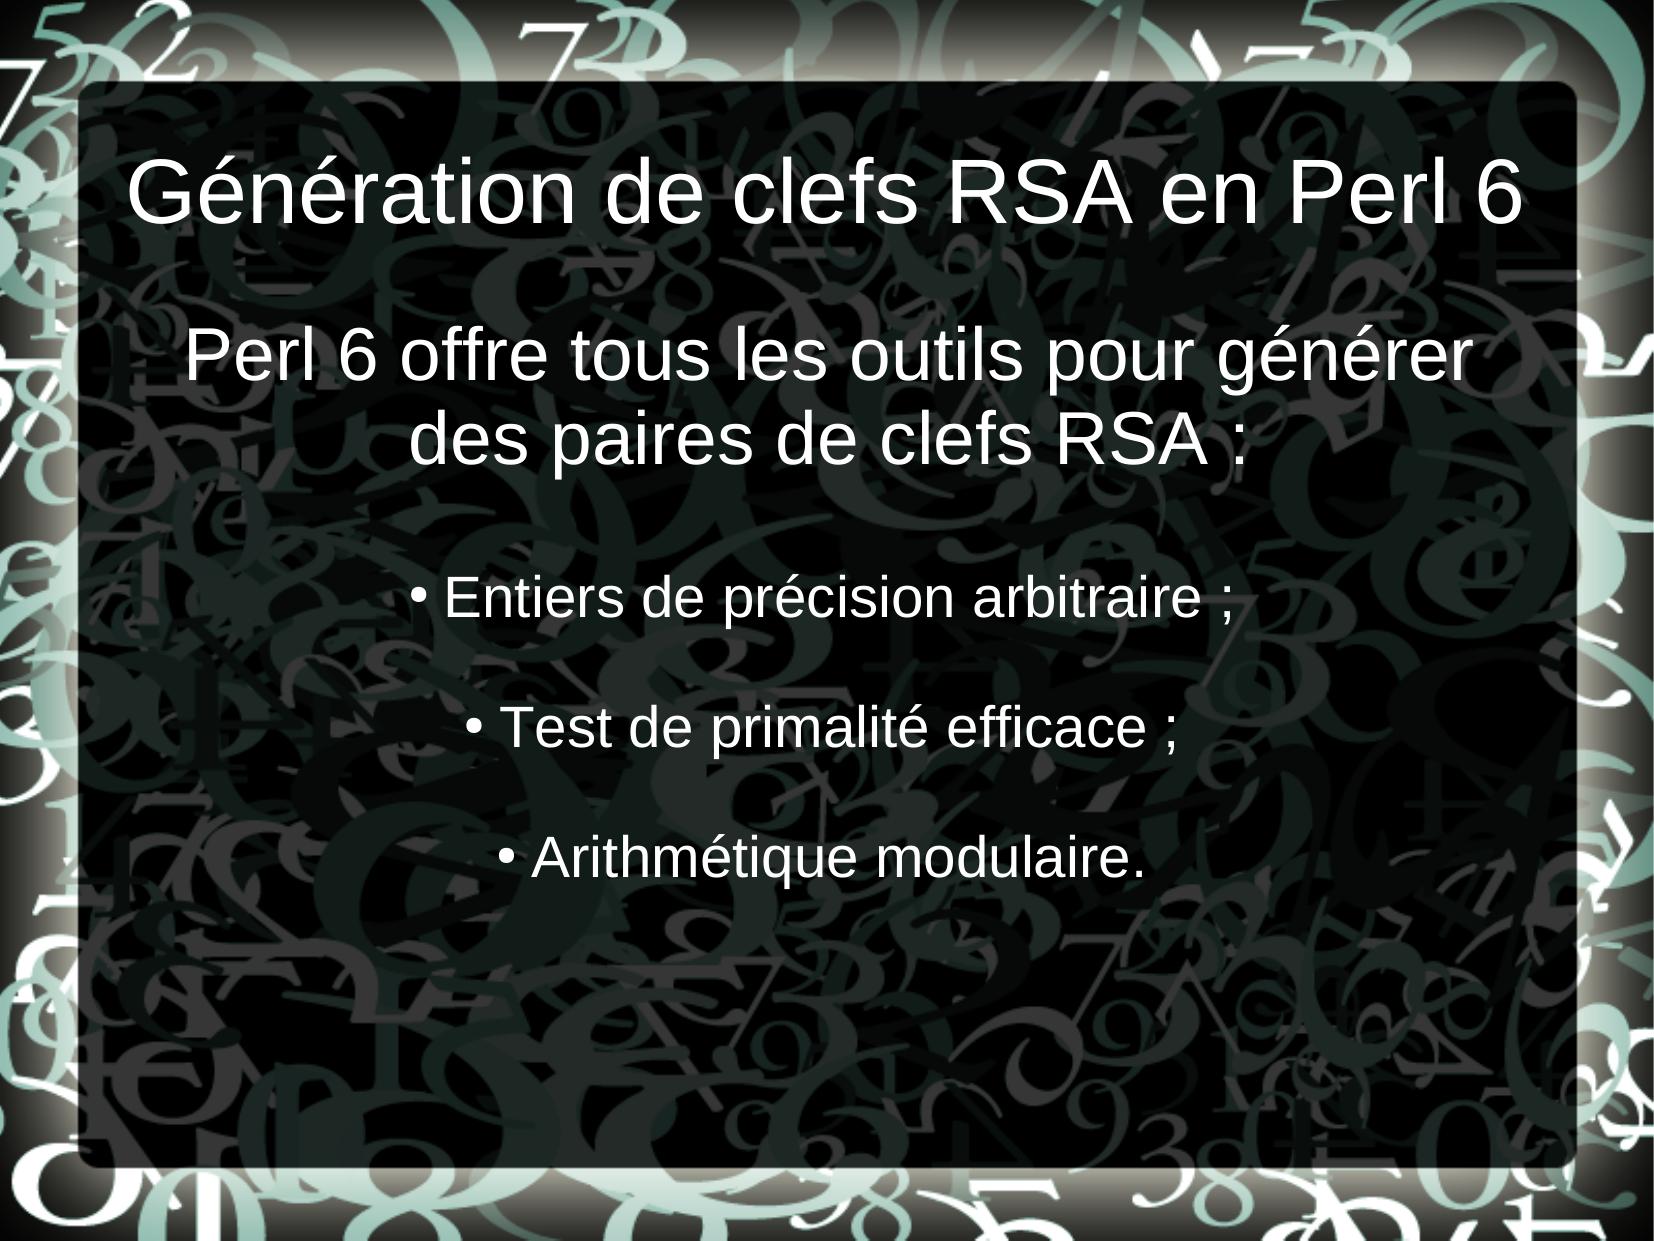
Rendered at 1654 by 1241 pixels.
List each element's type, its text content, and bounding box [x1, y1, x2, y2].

title Génération de clefs RSA en Perl 6 [82, 88, 1571, 296]
subtitle Perl 6 offre tous les outils pour générer des paires de clefs RSA : Entiers de précision arbitraire ; Test de primalité efficace ; Arithmétique modulaire. [118, 312, 1542, 1030]
picture [0, 0, 1654, 1241]
